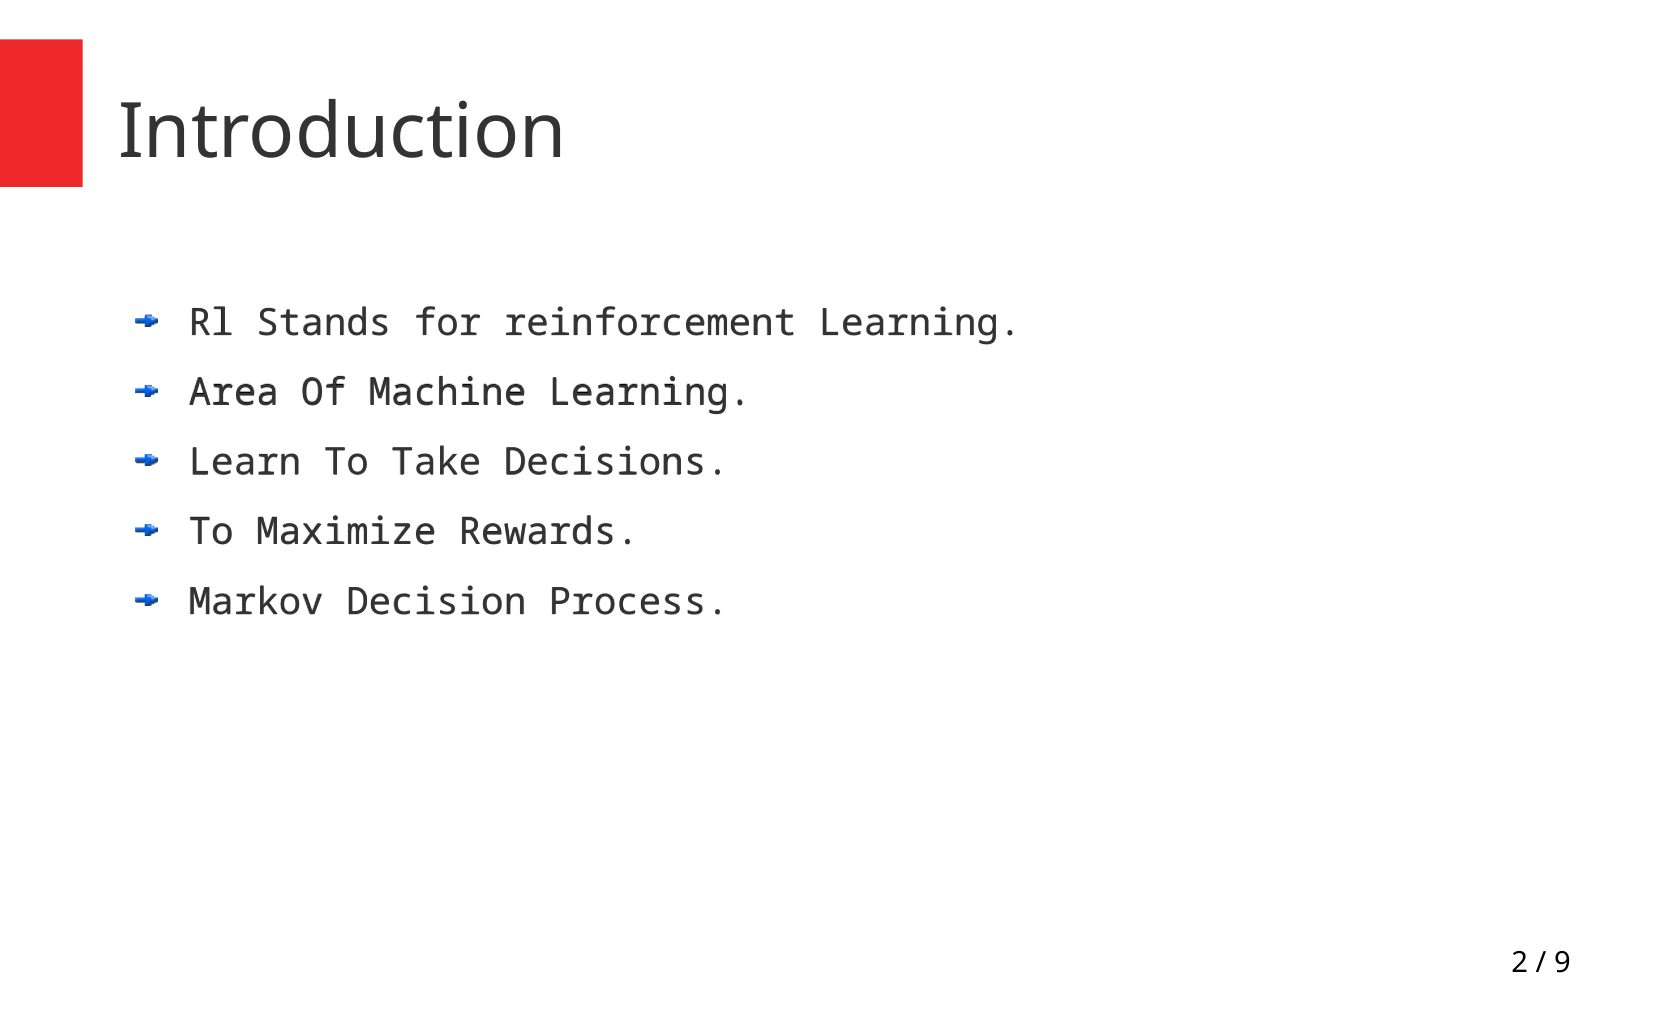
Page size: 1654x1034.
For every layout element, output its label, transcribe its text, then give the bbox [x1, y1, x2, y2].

title Introduction [118, 41, 1571, 214]
list Rl Stands for reinforcement Learning. Area Of Machine Learning. Learn To Take Decisions. To Maximize Rewards. Markov Decision Process. [118, 295, 1536, 895]
